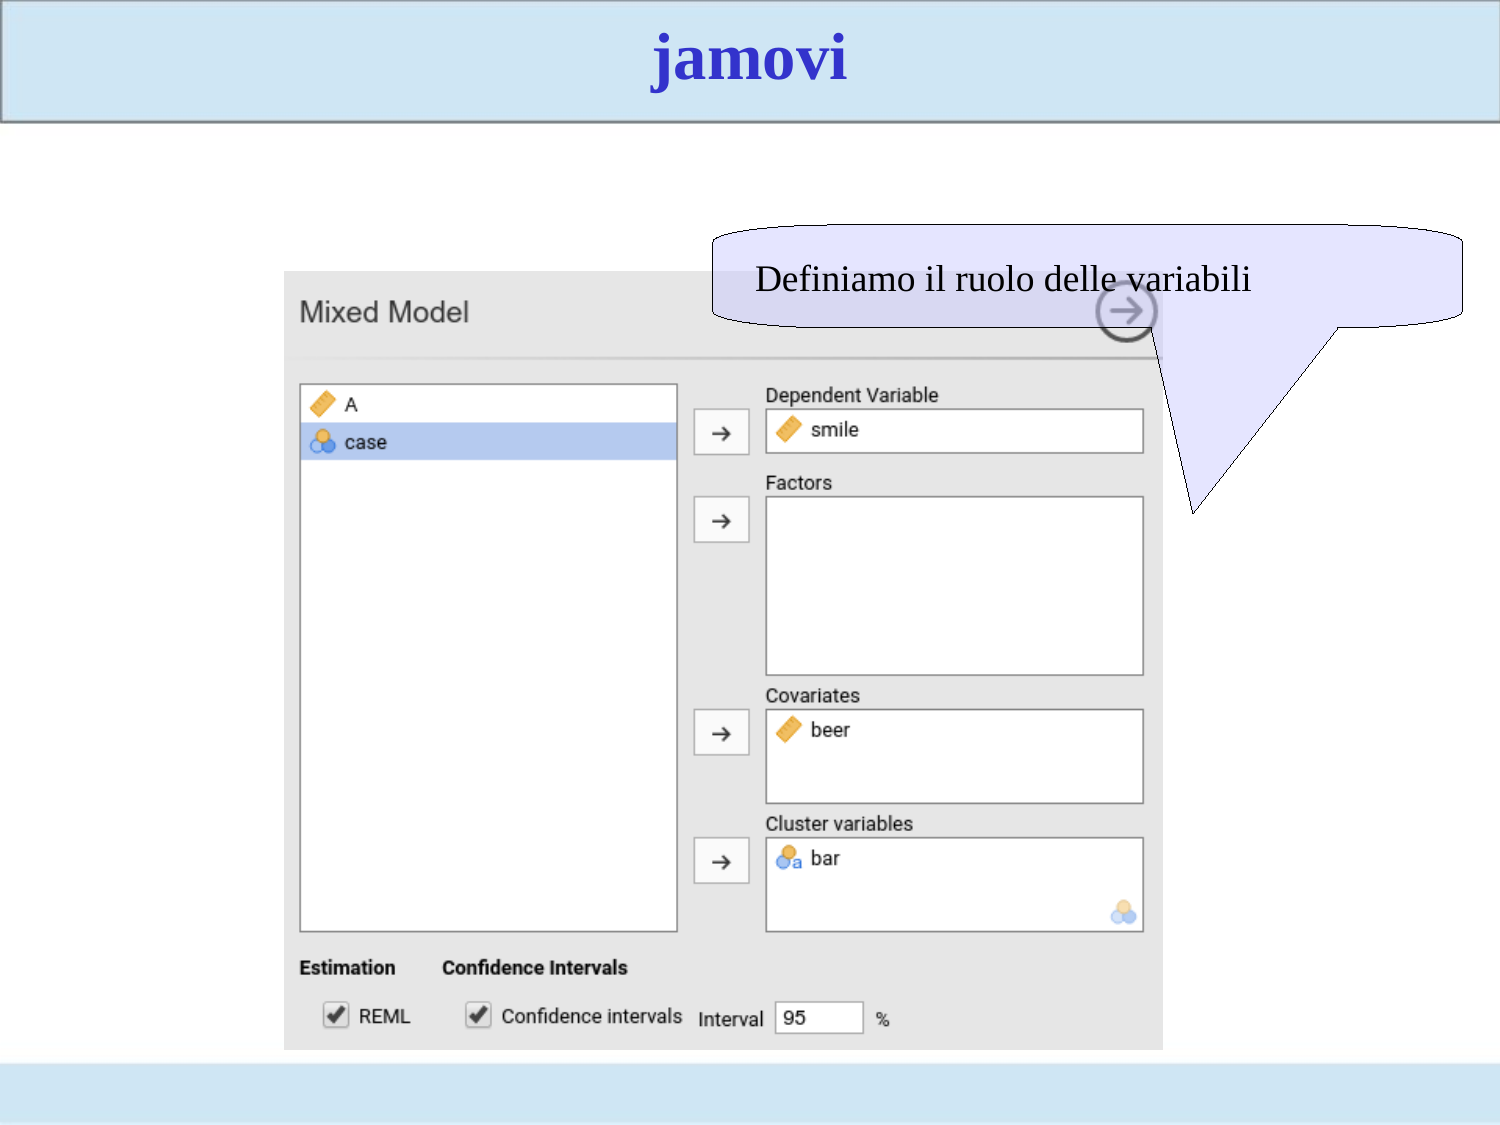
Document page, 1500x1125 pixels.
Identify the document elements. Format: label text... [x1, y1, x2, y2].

text_box Definiamo il ruolo delle variabili [712, 224, 1463, 514]
picture [0, 0, 1500, 1125]
title jamovi [112, 0, 1388, 147]
